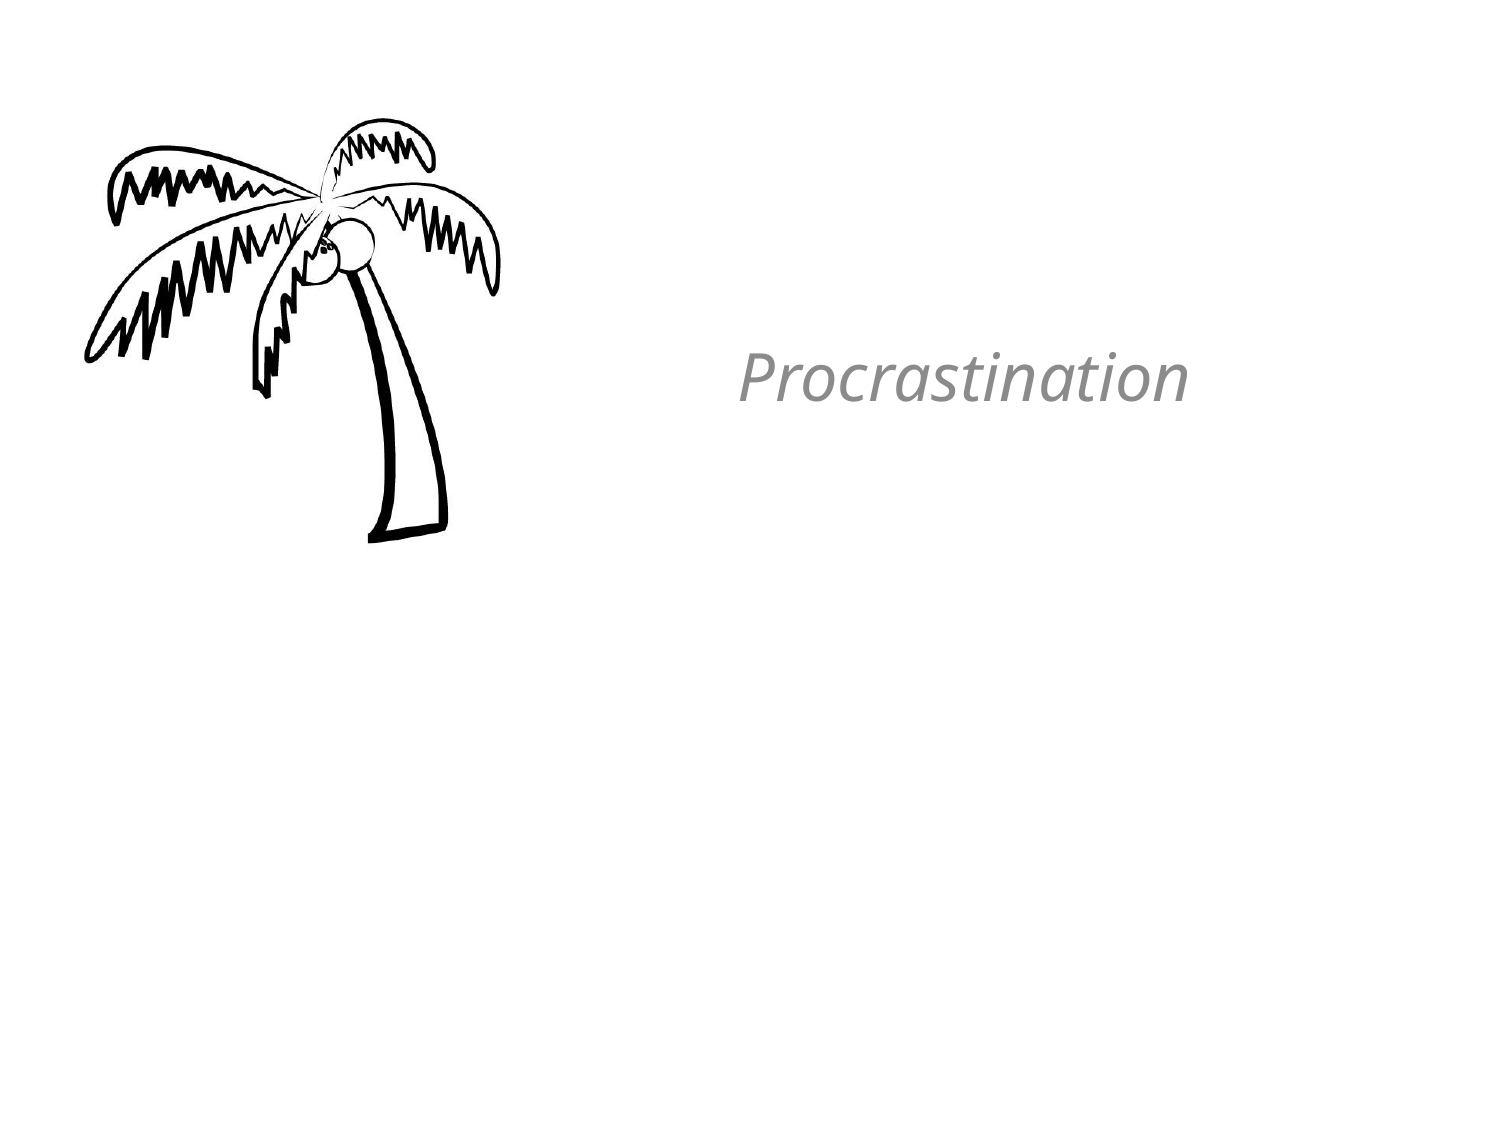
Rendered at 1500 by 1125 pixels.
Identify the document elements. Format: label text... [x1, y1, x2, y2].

picture [64, 7, 550, 630]
text_box Procrastination [550, 139, 1424, 611]
